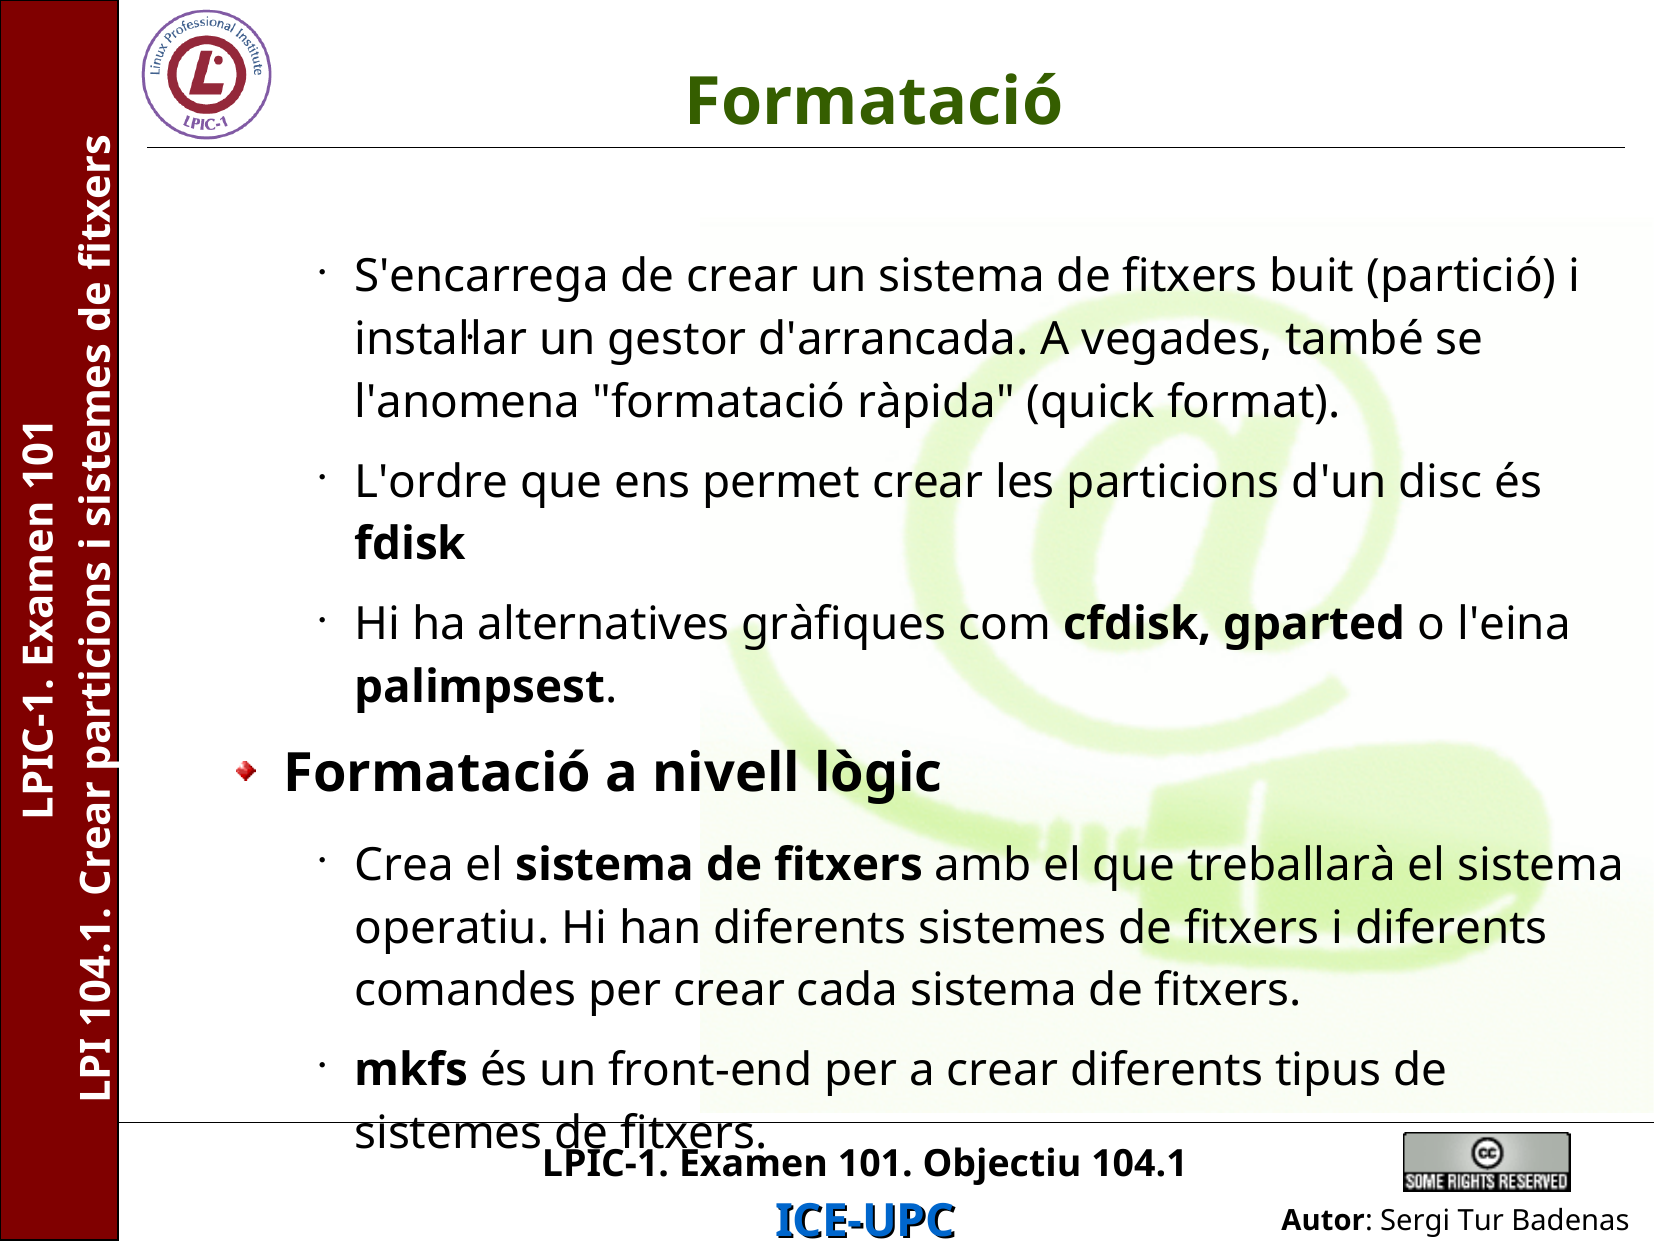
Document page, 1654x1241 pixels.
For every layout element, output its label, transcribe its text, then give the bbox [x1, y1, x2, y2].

picture [1339, 1078, 1350, 1082]
picture [1019, 1078, 1030, 1082]
picture [833, 1078, 844, 1082]
picture [135, 5, 277, 55]
picture [1312, 1078, 1323, 1082]
list S'encarrega de crear un sistema de fitxers buit (partició) i instal·lar un gestor d'arrancada. A vegades, també se l'anomena "formatació ràpida" (quick format). L'ordre que ens permet crear les particions d'un disc és fdisk Hi ha alternatives gràfiques com cfdisk, gparted o l'eina palimpsest. Formatació a nivell lògic Crea el sistema de fitxers amb el que treballarà el sistema operatiu. Hi han diferents sistemes de fitxers i diferents comandes per crear cada sistema de fitxers. mkfs és un front-end per a crear diferents tipus de sistemes de fitxers. [141, 242, 1630, 1078]
picture [700, 217, 1654, 1113]
title Formatació [129, 55, 1619, 142]
picture [1401, 1078, 1412, 1082]
picture [792, 1078, 803, 1082]
picture [1078, 1078, 1089, 1082]
picture [915, 1078, 926, 1082]
picture [1403, 1132, 1571, 1192]
